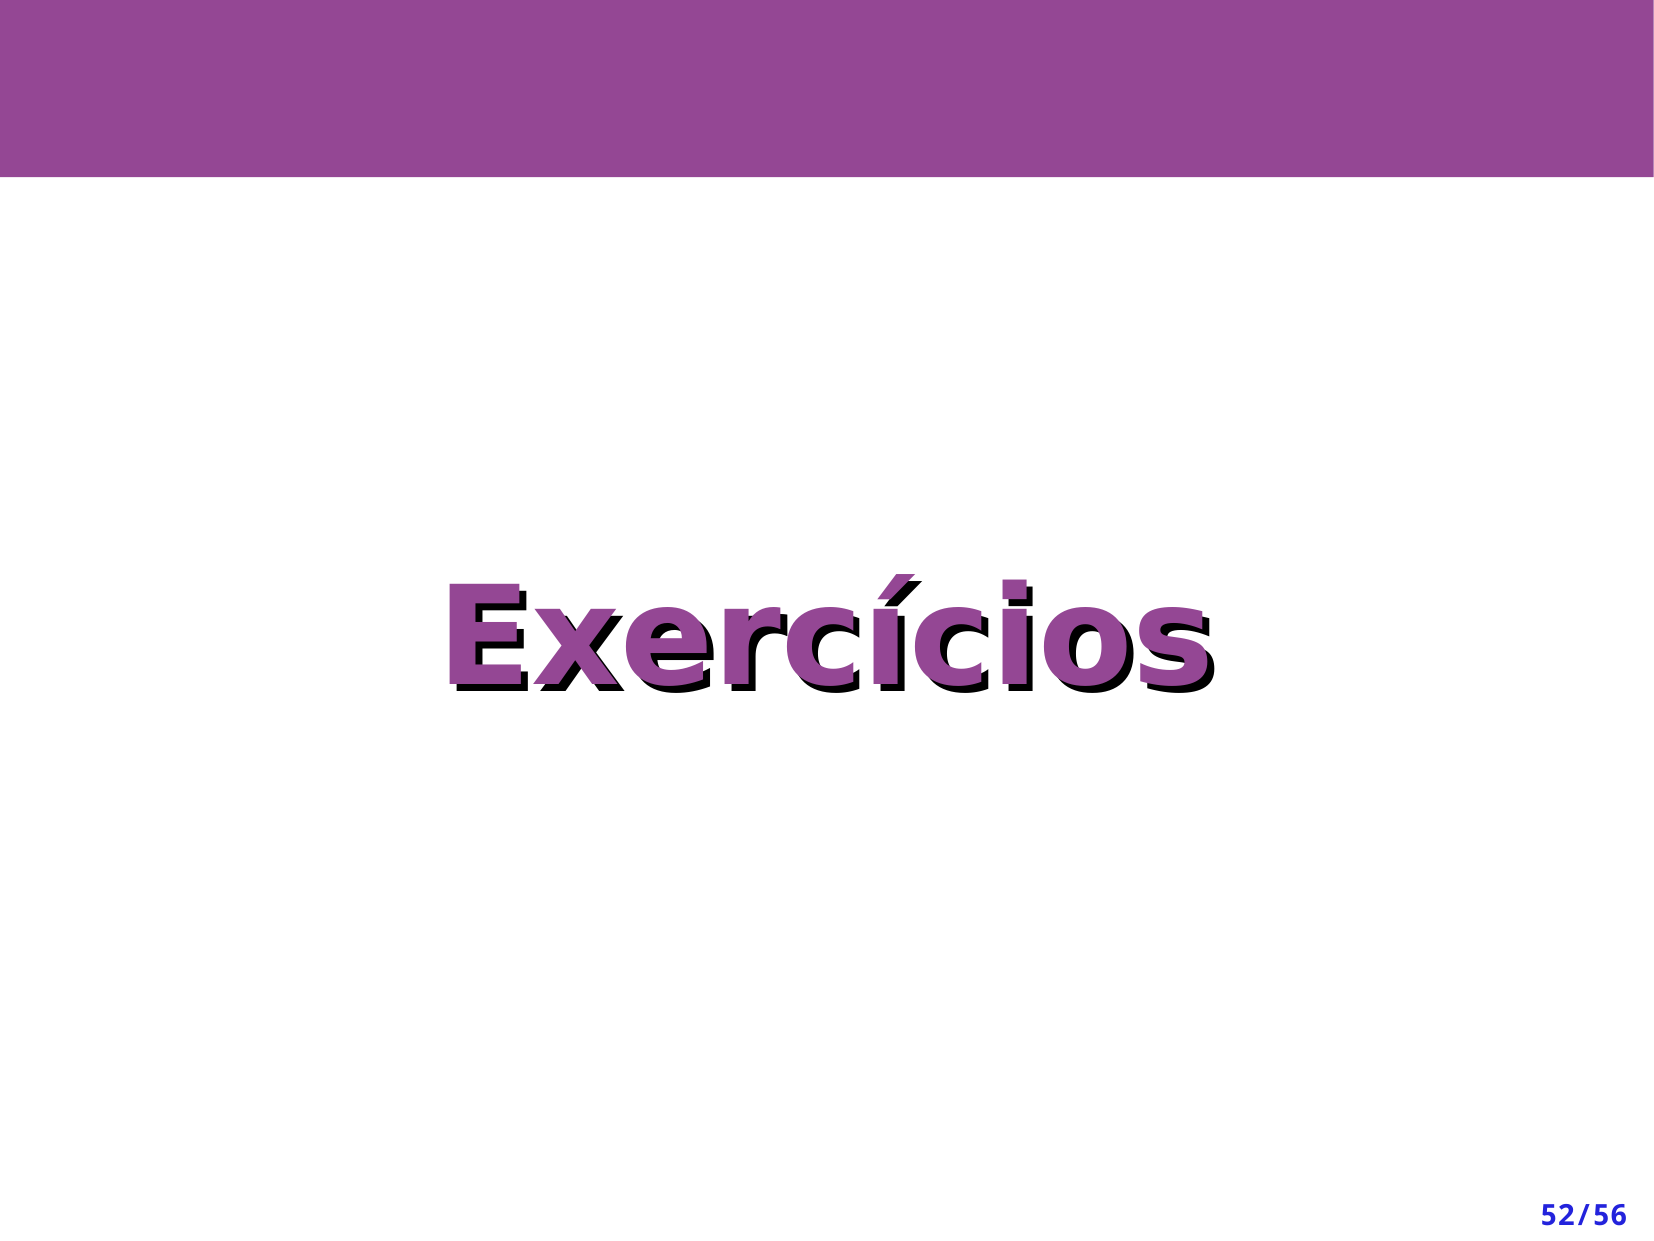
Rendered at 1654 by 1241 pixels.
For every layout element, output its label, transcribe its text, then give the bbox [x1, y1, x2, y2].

text_box Exercícios [423, 549, 1231, 727]
